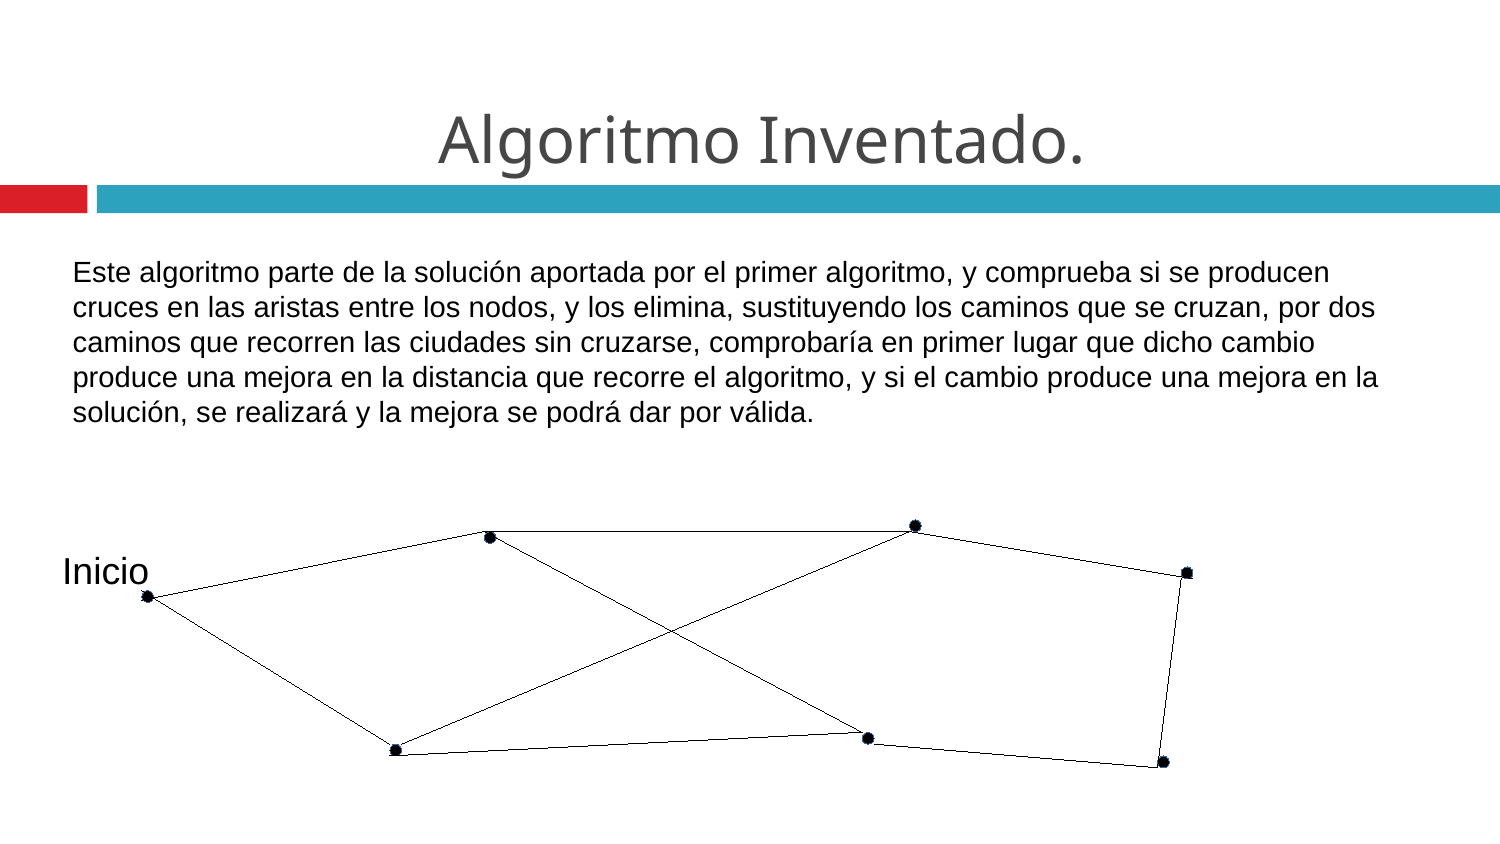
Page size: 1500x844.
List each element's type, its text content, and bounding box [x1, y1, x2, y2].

text_box [484, 532, 497, 544]
text_box [1181, 566, 1193, 579]
text_box [389, 744, 402, 755]
text_box [862, 732, 875, 745]
text_box [909, 519, 922, 532]
text_box Inicio [47, 543, 284, 601]
text_box Este algoritmo parte de la solución aportada por el primer algoritmo, y comprueba si se producen cruces en las aristas entre los nodos, y los elimina, sustituyendo los caminos que se cruzan, por dos caminos que recorren las ciudades sin cruzarse, comprobaría en primer lugar que dicho cambio produce una mejora en la distancia que recorre el algoritmo, y si el cambio produce una mejora en la solución, se realizará y la mejora se podrá dar por válida. [57, 245, 1418, 520]
text_box [1157, 755, 1170, 768]
text_box Algoritmo Inventado. [99, 12, 1425, 185]
